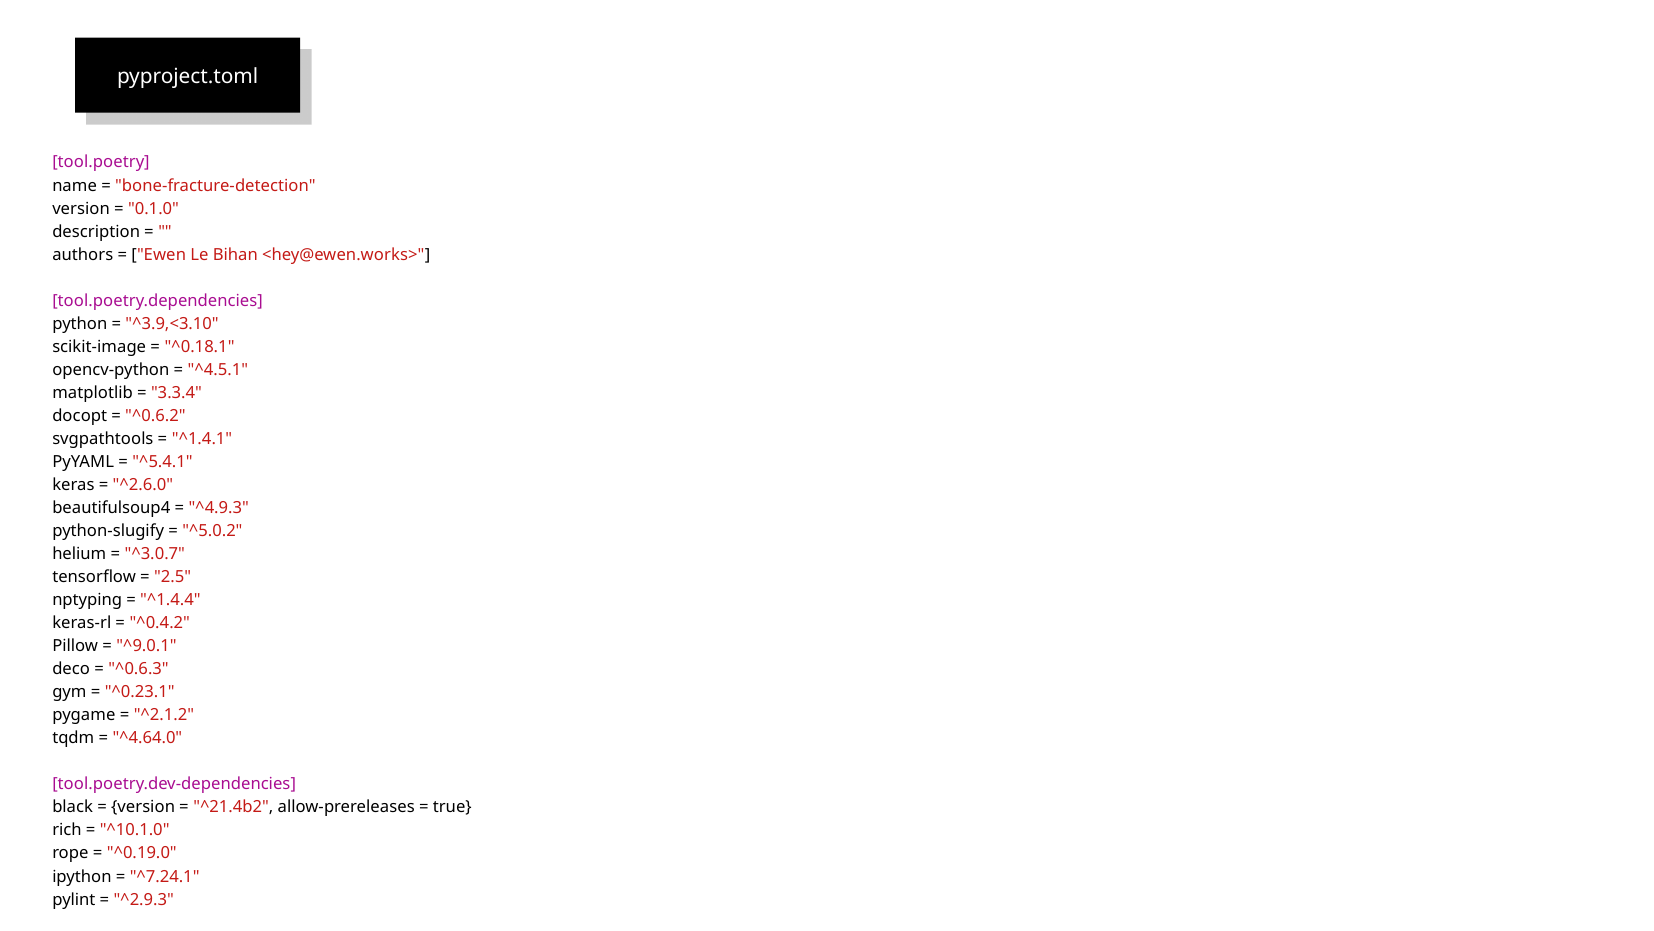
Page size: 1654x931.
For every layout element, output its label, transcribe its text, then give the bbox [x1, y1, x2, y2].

text_box pyproject.toml [75, 37, 301, 113]
text_box [tool.poetry] name = "bone-fracture-detection" version = "0.1.0" description = "" authors = ["Ewen Le Bihan <hey@ewen.works>"] [tool.poetry.dependencies] python = "^3.9,<3.10" scikit-image = "^0.18.1" opencv-python = "^4.5.1" matplotlib = "3.3.4" docopt = "^0.6.2" svgpathtools = "^1.4.1" PyYAML = "^5.4.1" keras = "^2.6.0" beautifulsoup4 = "^4.9.3" python-slugify = "^5.0.2" helium = "^3.0.7" tensorflow = "2.5" nptyping = "^1.4.4" keras-rl = "^0.4.2" Pillow = "^9.0.1" deco = "^0.6.3" gym = "^0.23.1" pygame = "^2.1.2" tqdm = "^4.64.0" [tool.poetry.dev-dependencies] black = {version = "^21.4b2", allow-prereleases = true} rich = "^10.1.0" rope = "^0.19.0" ipython = "^7.24.1" pylint = "^2.9.3" [build-system] requires = ["poetry-core>=1.0.0"] build-backend = "poetry.core.masonry.api" [tool.pyright] venvPath = "." venv = ".venv" [37, 142, 563, 931]
